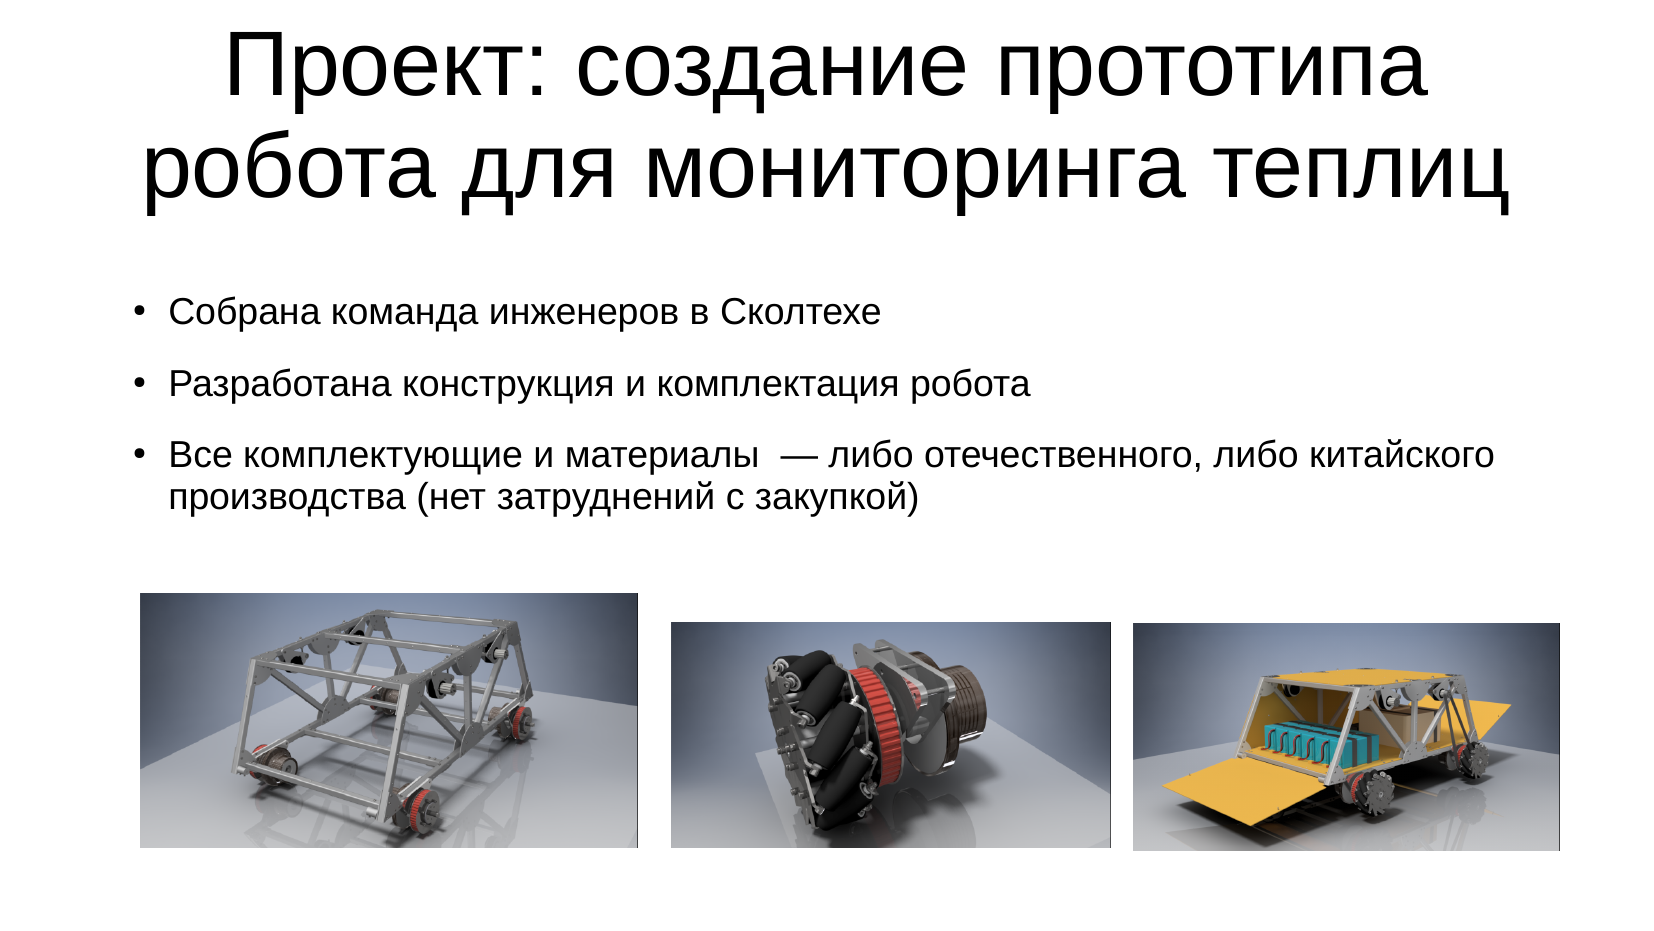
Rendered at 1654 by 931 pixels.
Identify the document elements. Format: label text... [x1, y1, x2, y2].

title Проект: создание прототипа робота для мониторинга теплиц [82, 12, 1571, 218]
picture [671, 622, 1111, 848]
picture [1133, 623, 1560, 851]
picture [140, 593, 638, 848]
text_box Собрана команда инженеров в Сколтехе Разработана конструкция и комплектация робота Все комплектующие и материалы — либо отечественного, либо китайского производства (нет затруднений с закупкой) [118, 283, 1560, 526]
